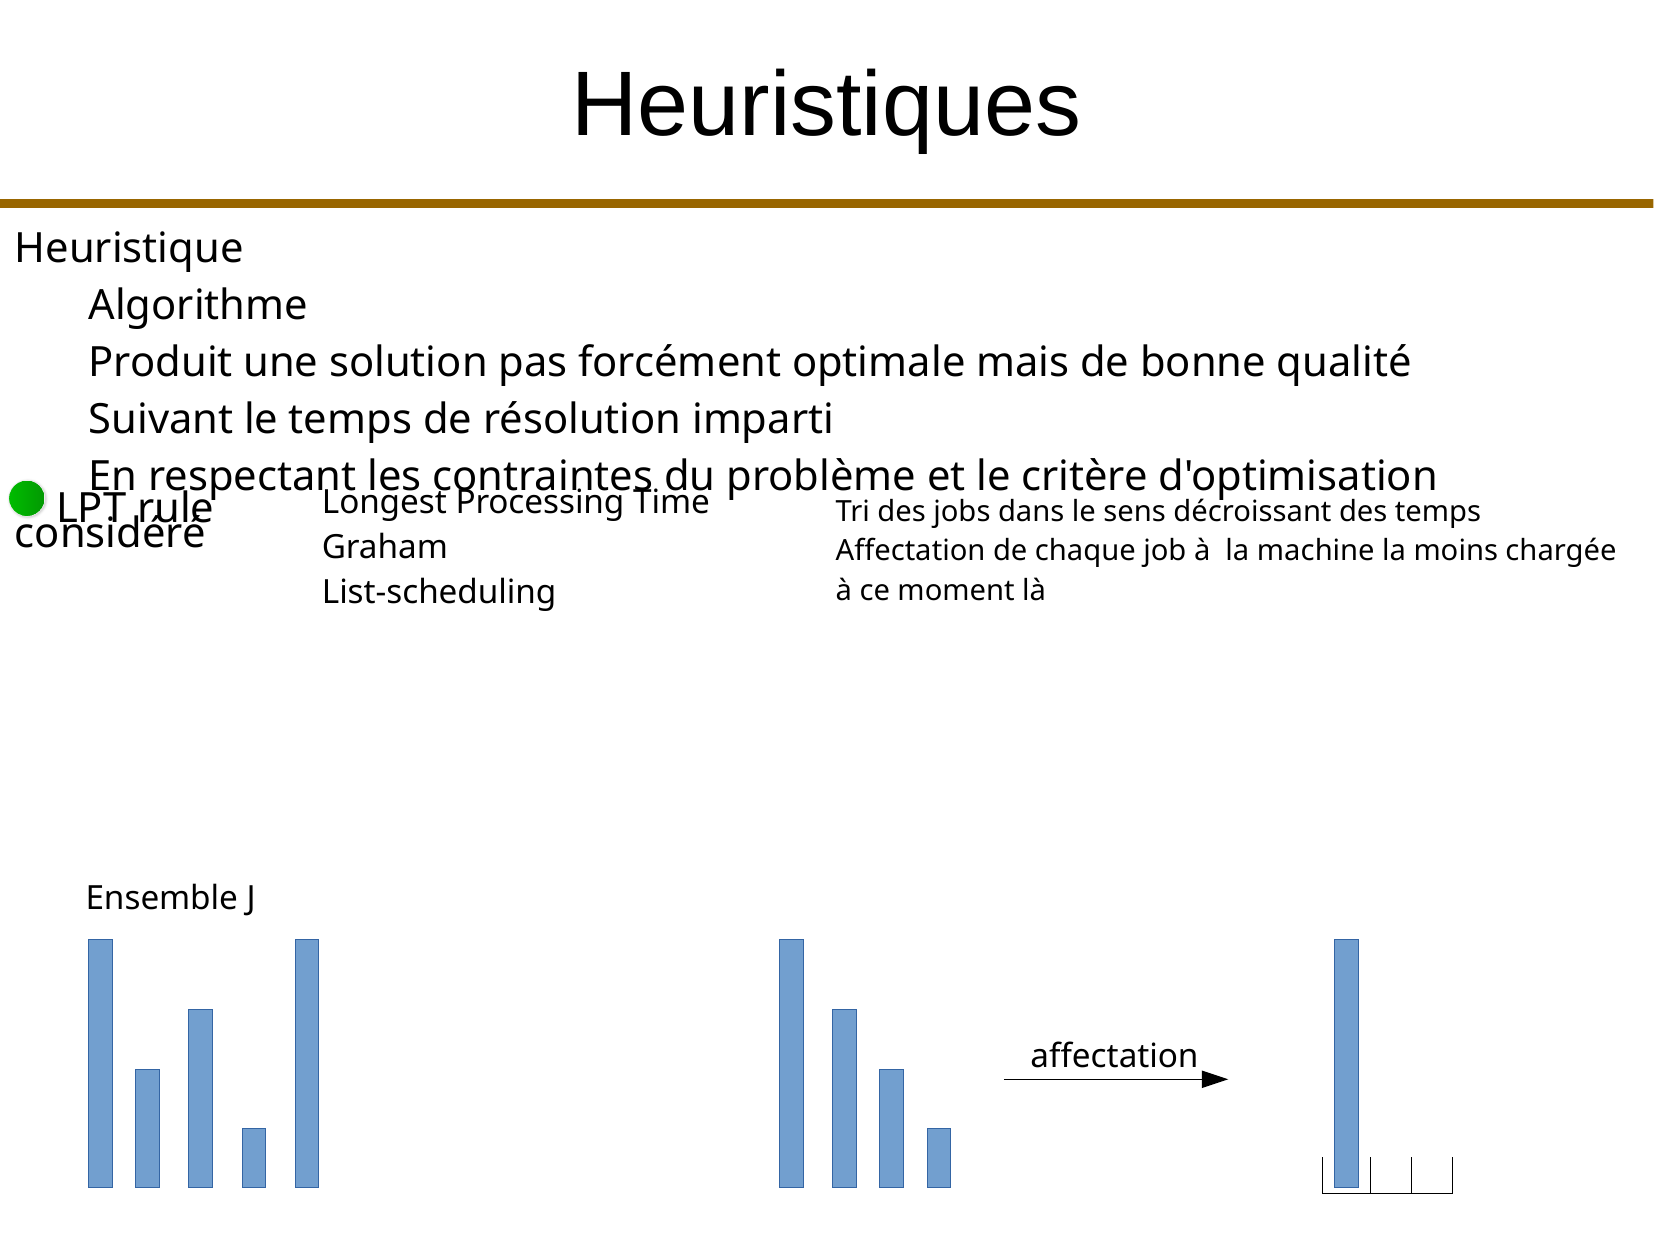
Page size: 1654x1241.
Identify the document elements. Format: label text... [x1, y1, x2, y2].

text_box Longest Processing Time Graham List-scheduling [307, 470, 810, 603]
text_box Tri des jobs dans le sens décroissant des temps Affectation de chaque job à la machine la moins chargée à ce moment là [820, 482, 1654, 621]
text_box LPT rule [41, 470, 272, 534]
picture [6, 478, 50, 521]
title Heuristiques [82, 34, 1571, 174]
text_box Ensemble J [70, 866, 331, 920]
text_box [879, 1069, 904, 1188]
text_box [88, 939, 113, 1188]
text_box [135, 1069, 160, 1188]
text_box [832, 1009, 857, 1188]
text_box affectation [1015, 1024, 1217, 1080]
text_box [927, 1128, 951, 1188]
text_box [779, 939, 804, 1188]
text_box [188, 1009, 213, 1188]
text_box Heuristique Algorithme Produit une solution pas forcément optimale mais de bonne qualité Suivant le temps de résolution imparti En respectant les contraintes du problème et le critère d'optimisation considéré [0, 210, 1654, 465]
text_box [242, 1128, 266, 1188]
text_box [1334, 939, 1359, 1188]
text_box [295, 939, 319, 1188]
